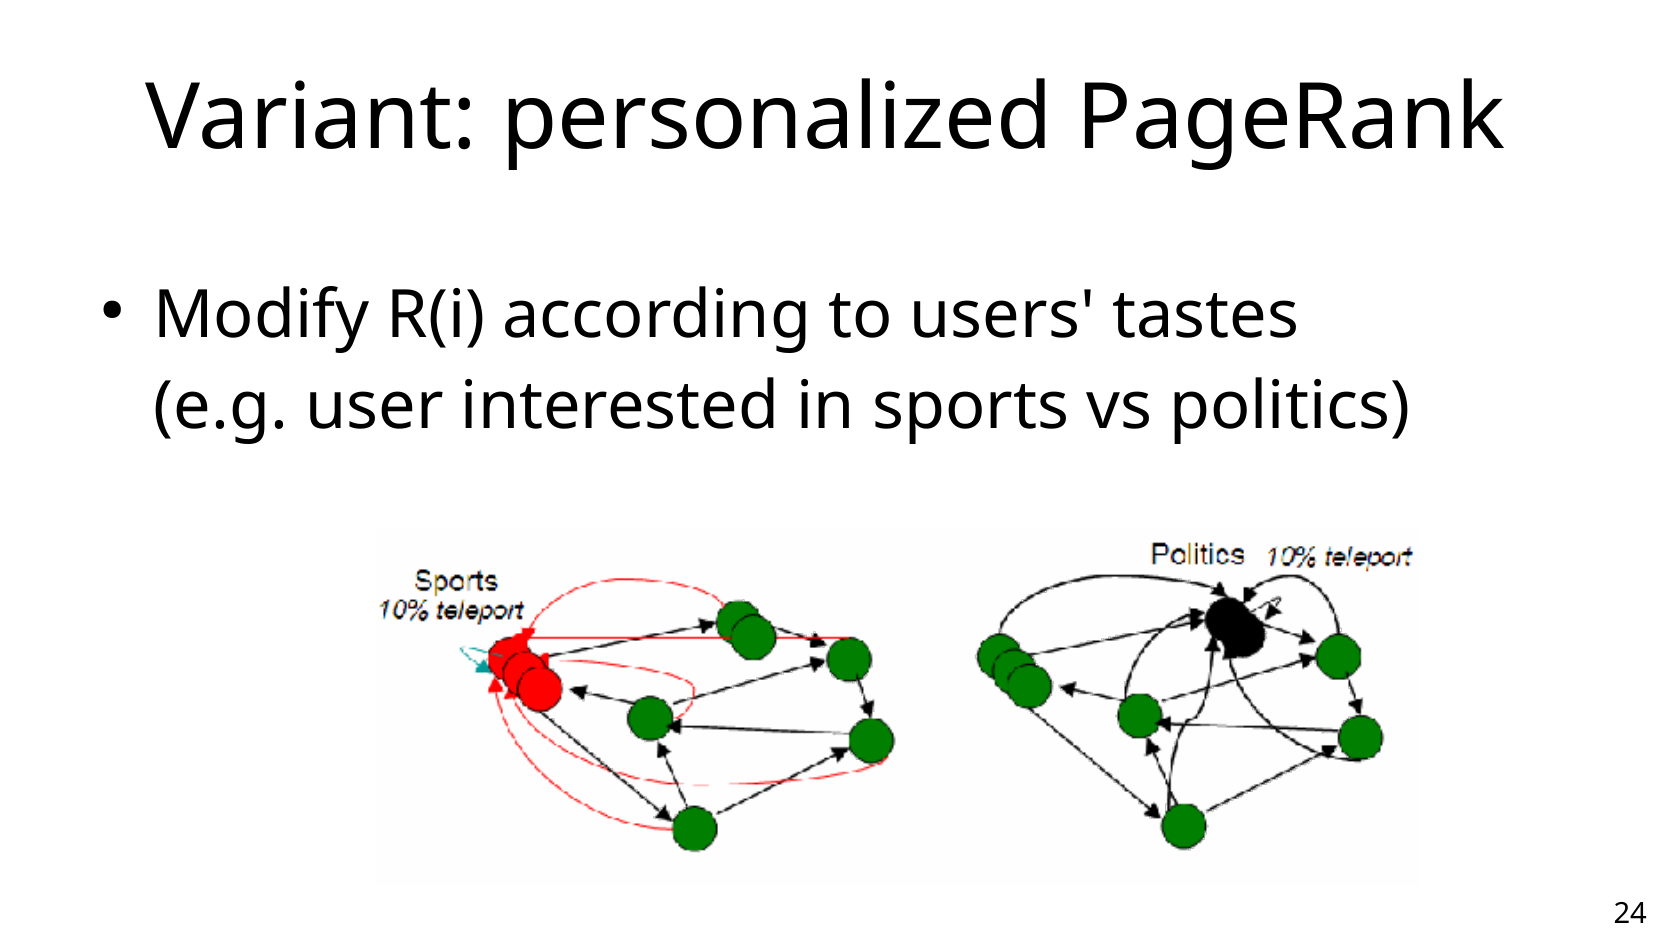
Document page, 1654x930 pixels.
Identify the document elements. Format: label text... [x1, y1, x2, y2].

title Variant: personalized PageRank [82, 1, 1571, 225]
picture [375, 529, 1420, 886]
list Modify R(i) according to users' tastes (e.g. user interested in sports vs politics) [82, 266, 1571, 450]
